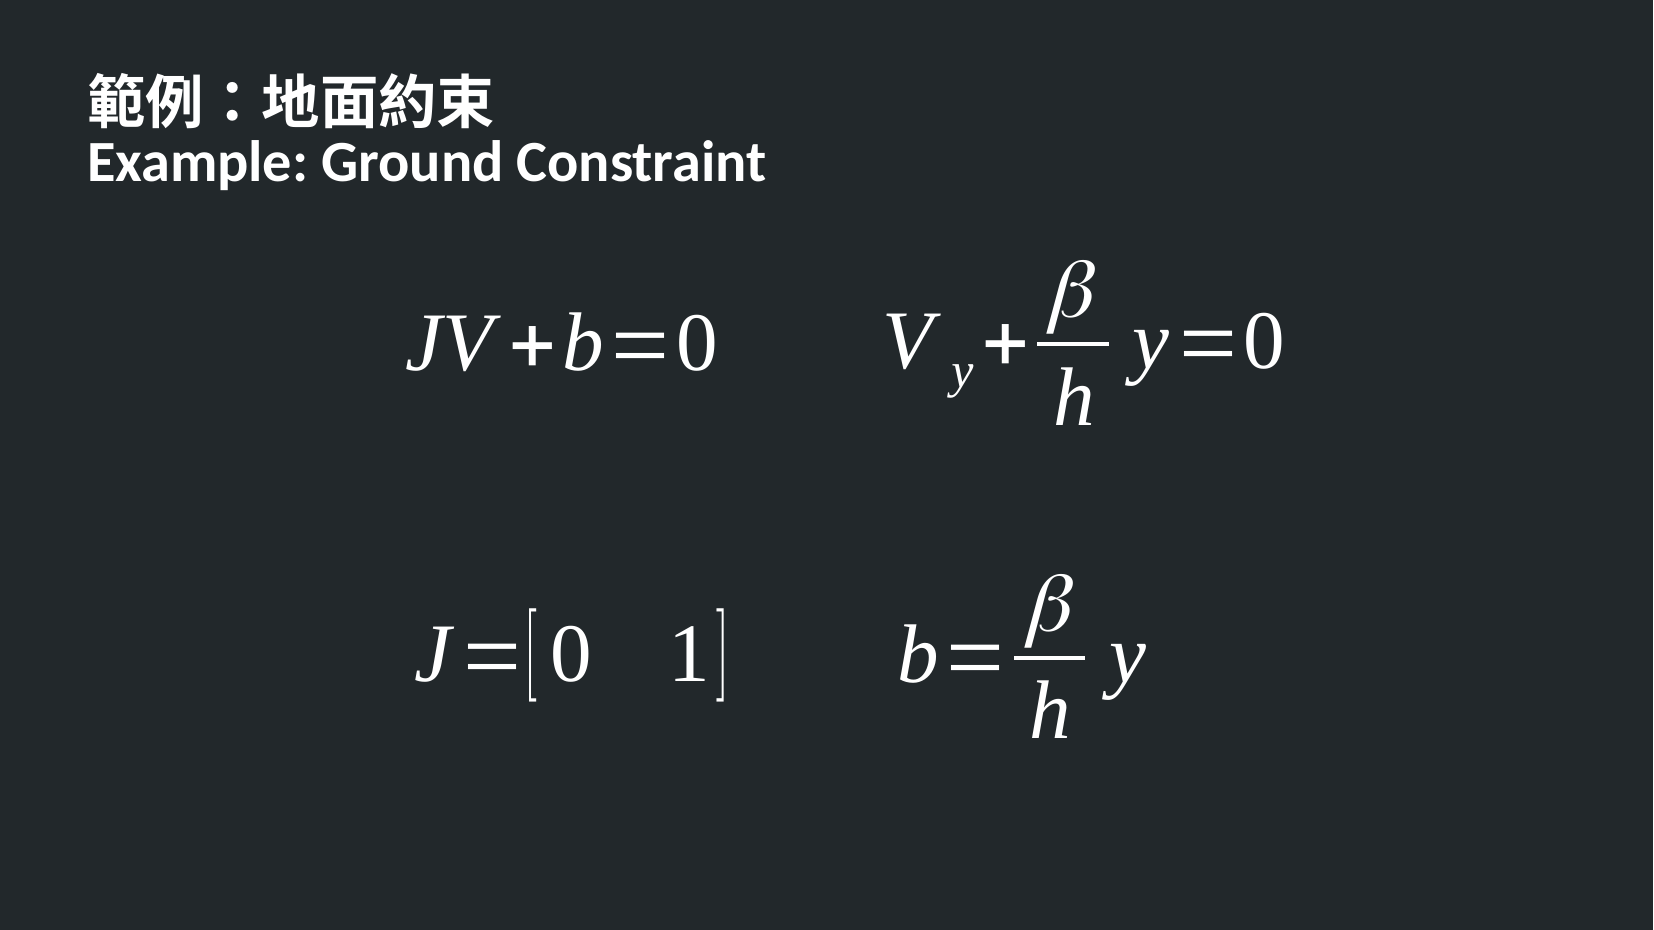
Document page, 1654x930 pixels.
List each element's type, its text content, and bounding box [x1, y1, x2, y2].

chart [405, 603, 739, 706]
text_box 範例：地面約束 Example: Ground Constraint [72, 72, 1363, 221]
chart [876, 256, 1293, 443]
chart [396, 296, 726, 389]
chart [891, 570, 1157, 757]
